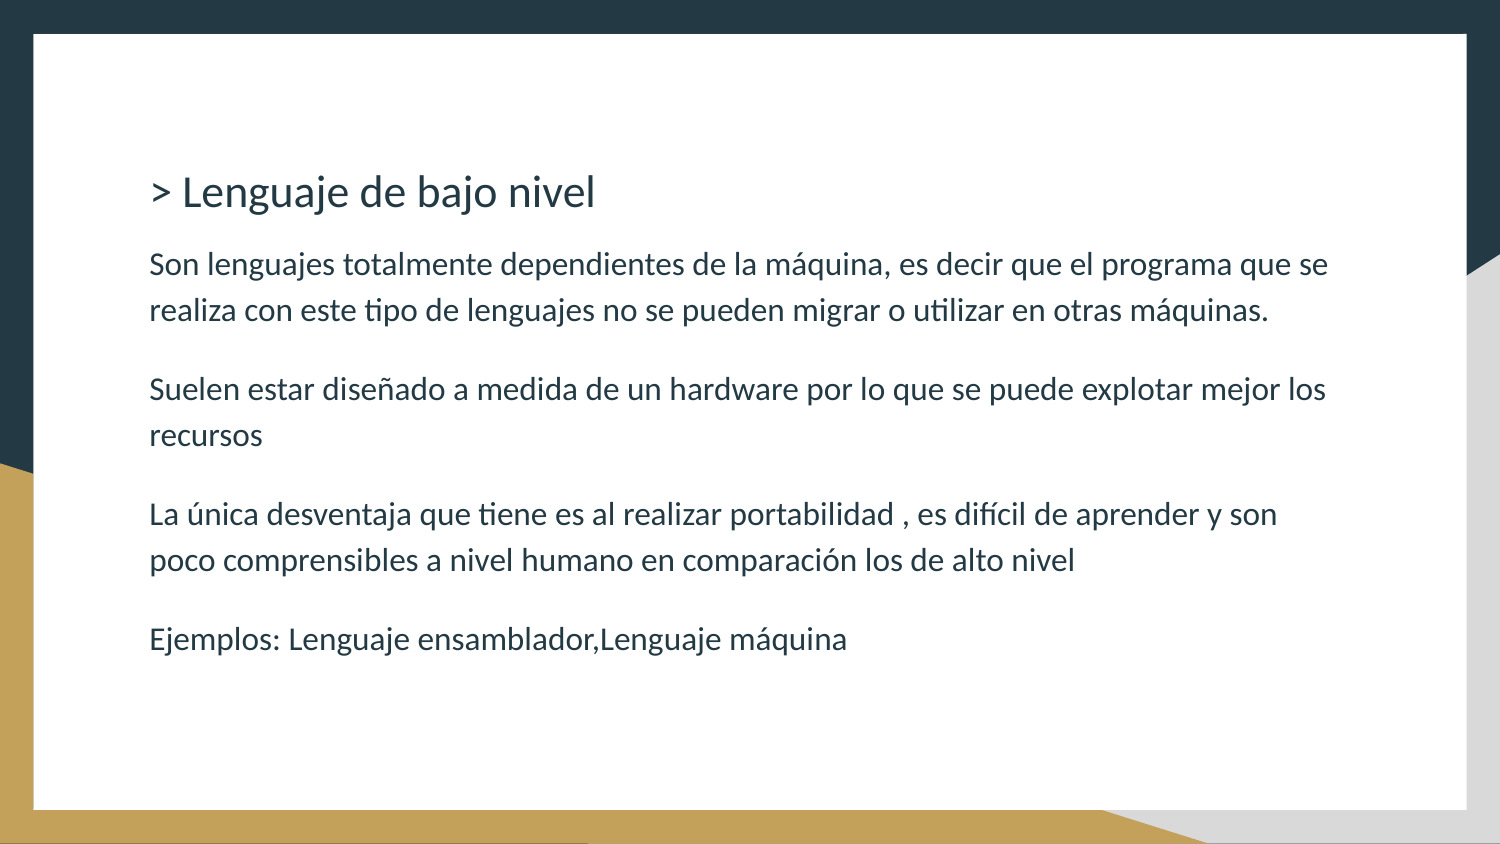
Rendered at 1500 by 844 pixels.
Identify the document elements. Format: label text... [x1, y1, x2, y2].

title > Lenguaje de bajo nivel [134, 138, 1366, 221]
list Son lenguajes totalmente dependientes de la máquina, es decir que el programa que se realiza con este tipo de lenguajes no se pueden migrar o utilizar en otras máquinas. Suelen estar diseñado a medida de un hardware por lo que se puede explotar mejor los recursos La única desventaja que tiene es al realizar portabilidad , es difícil de aprender y son poco comprensibles a nivel humano en comparación los de alto nivel Ejemplos: Lenguaje ensamblador,Lenguaje máquina [134, 221, 1366, 623]
